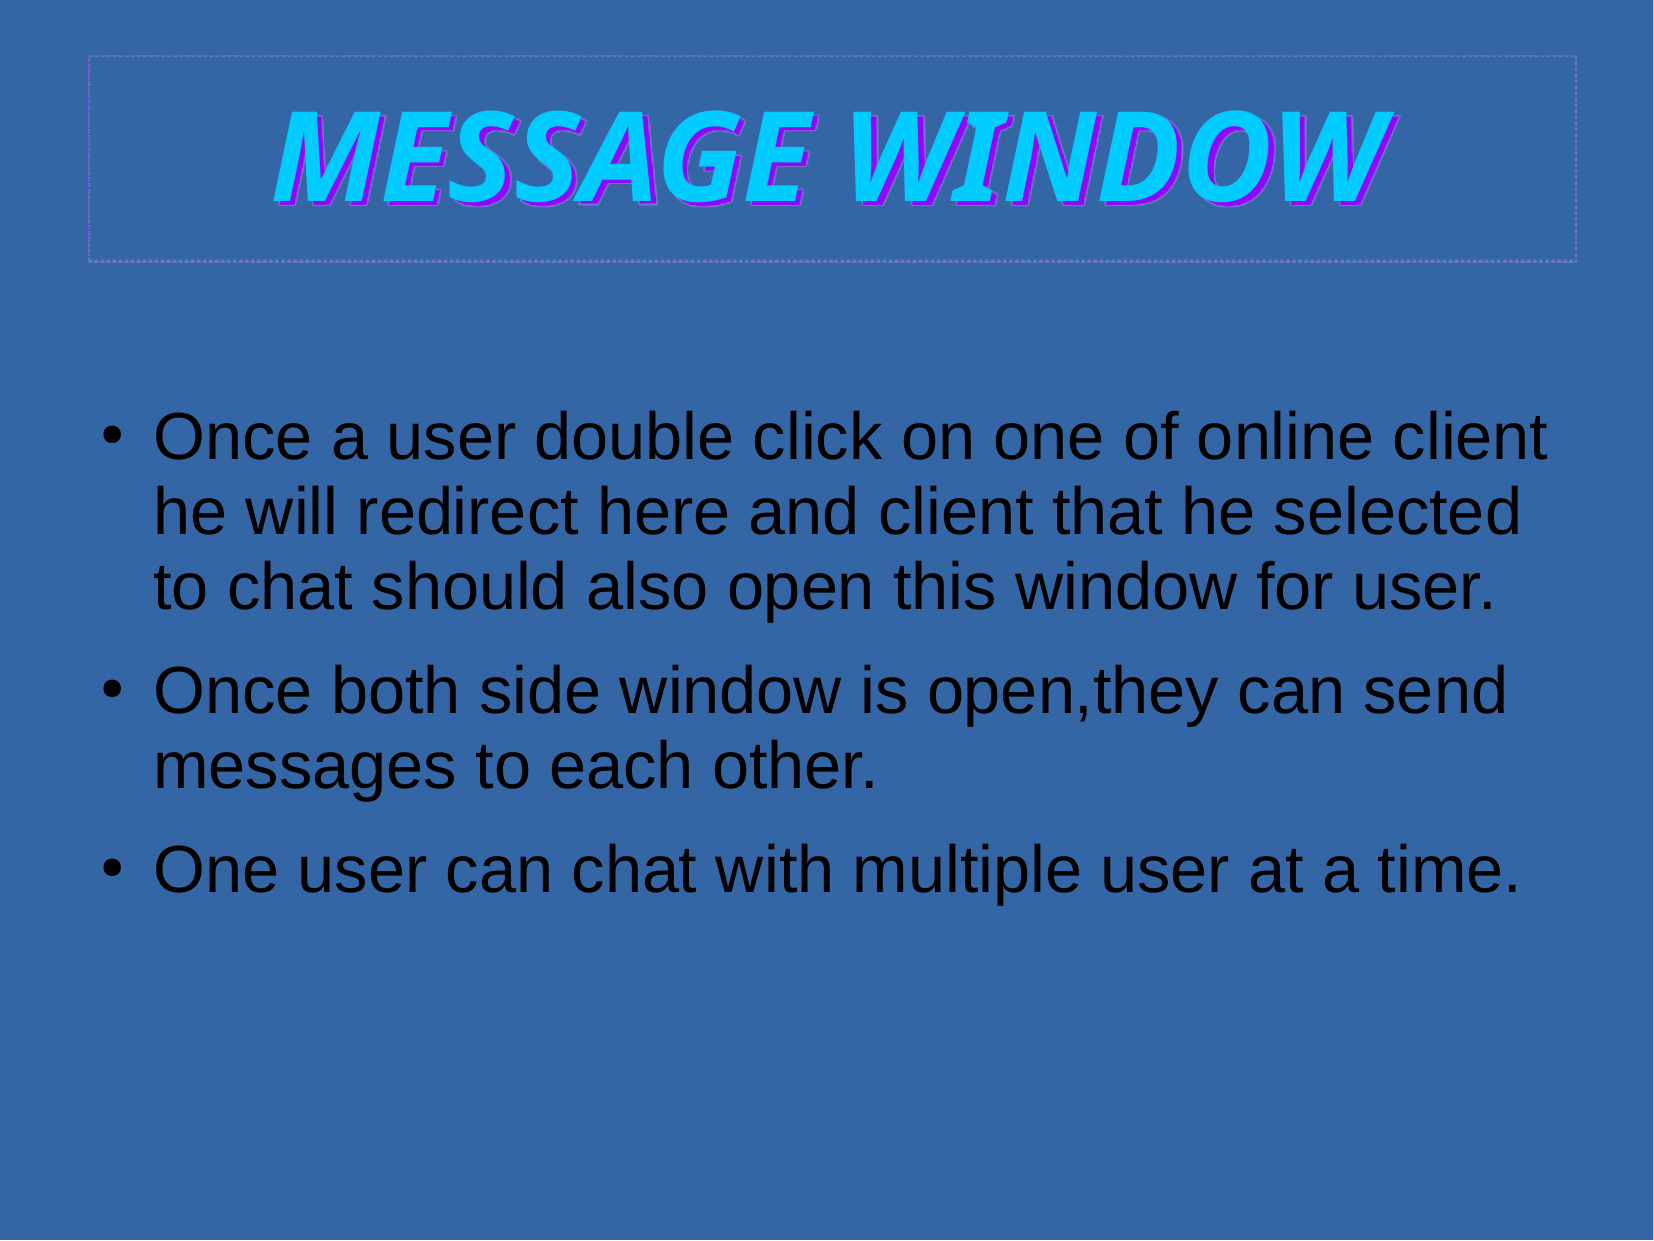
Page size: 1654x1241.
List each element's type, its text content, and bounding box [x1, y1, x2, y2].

title Message window [82, 49, 1571, 257]
list Once a user double click on one of online client he will redirect here and client that he selected to chat should also open this window for user. Once both side window is open,they can send messages to each other. One user can chat with multiple user at a time. [82, 295, 1571, 1063]
